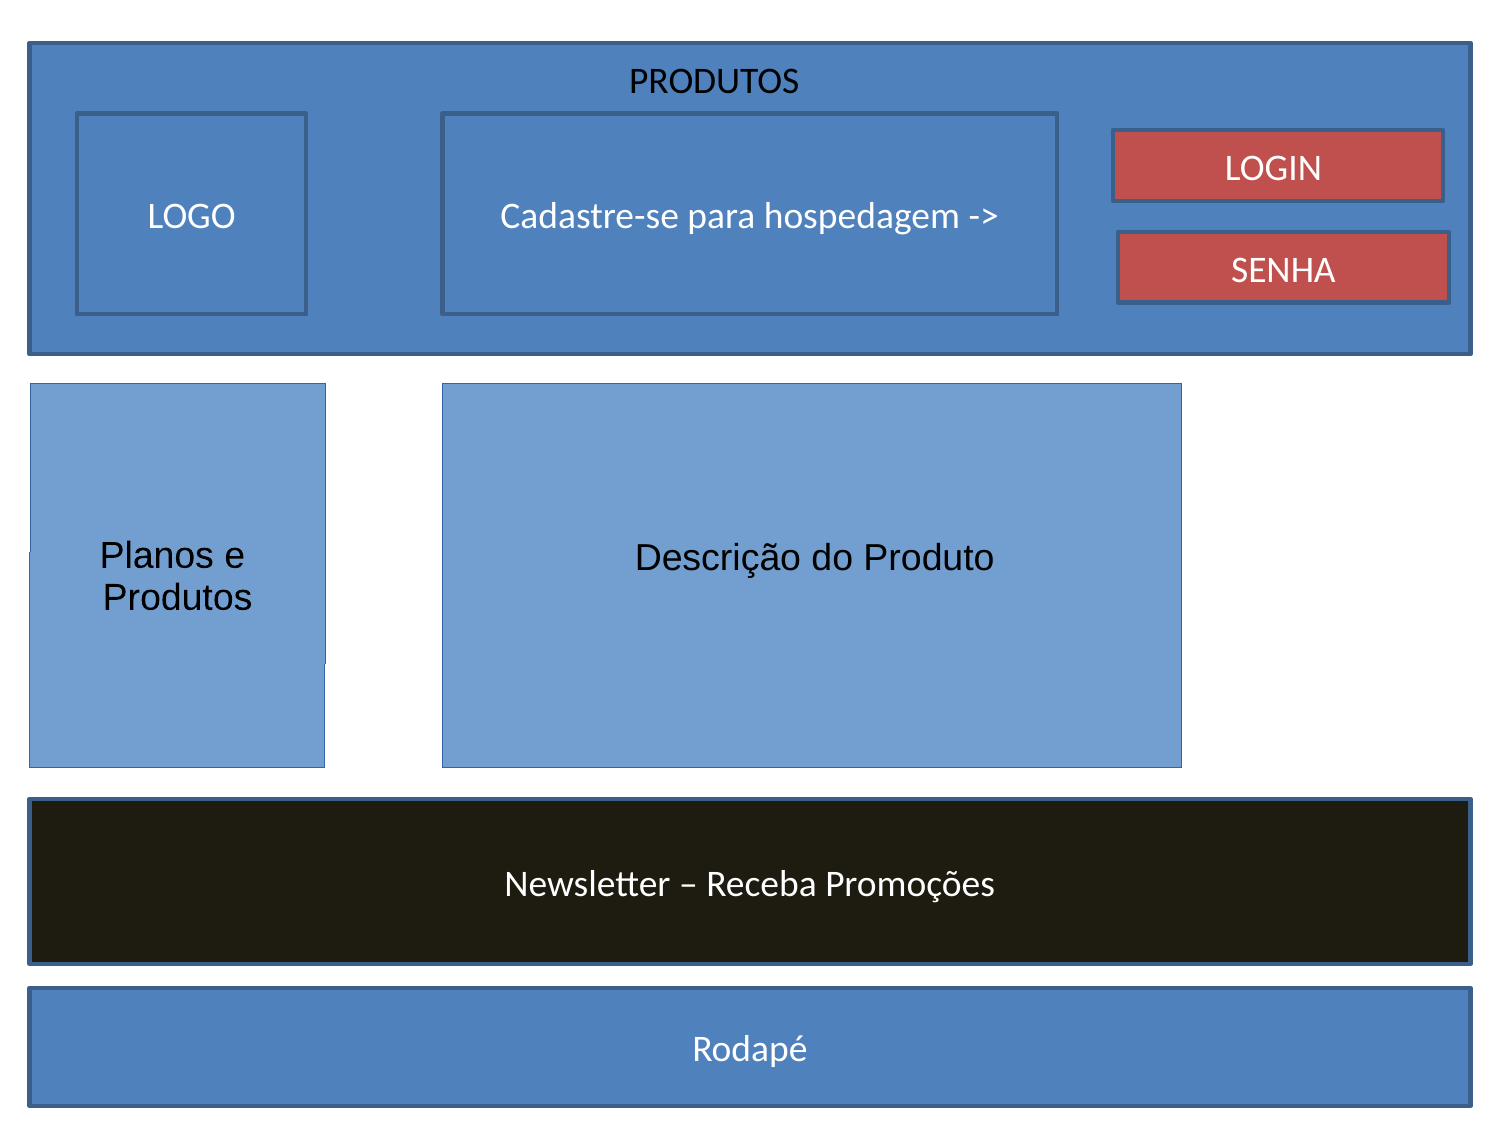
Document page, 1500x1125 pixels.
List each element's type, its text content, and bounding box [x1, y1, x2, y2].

text_box Cadastre-se para hospedagem -> [442, 113, 1058, 315]
text_box LOGIN [1112, 130, 1444, 201]
text_box [442, 383, 1182, 768]
text_box PRODUTOS [612, 48, 825, 109]
text_box LOGO [76, 113, 307, 315]
text_box Rodapé [29, 987, 1471, 1106]
text_box Newsletter – Receba Promoções [29, 798, 1471, 964]
text_box [29, 42, 1471, 355]
text_box Planos e Produtos [29, 383, 326, 768]
text_box Descrição do Produto [620, 529, 1010, 587]
text_box SENHA [1117, 231, 1449, 303]
